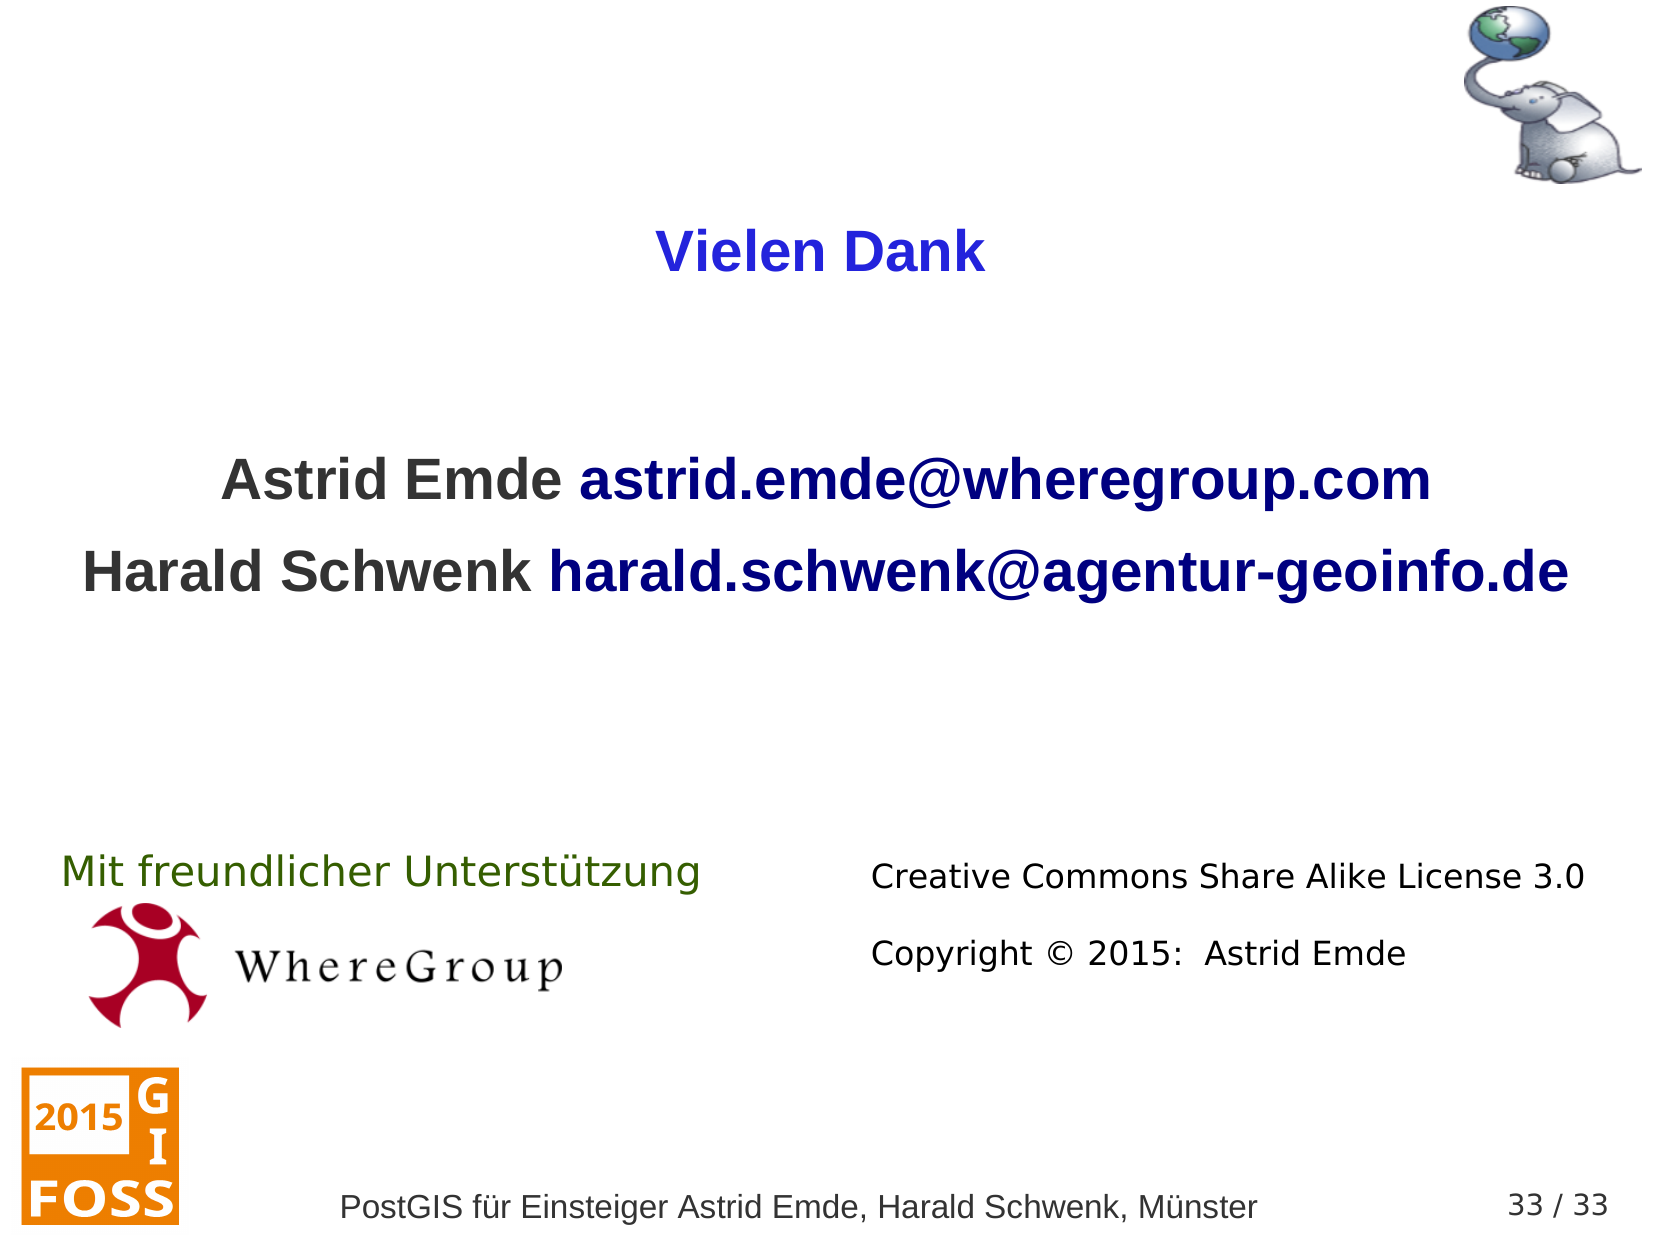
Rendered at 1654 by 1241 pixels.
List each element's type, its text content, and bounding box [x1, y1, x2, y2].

picture [1464, 6, 1642, 184]
list Astrid Emde astrid.emde@wheregroup.com Harald Schwenk harald.schwenk@agentur-geoinfo.de [29, 354, 1625, 1173]
picture [11, 1057, 189, 1235]
title Vielen Dank [76, 177, 1565, 325]
